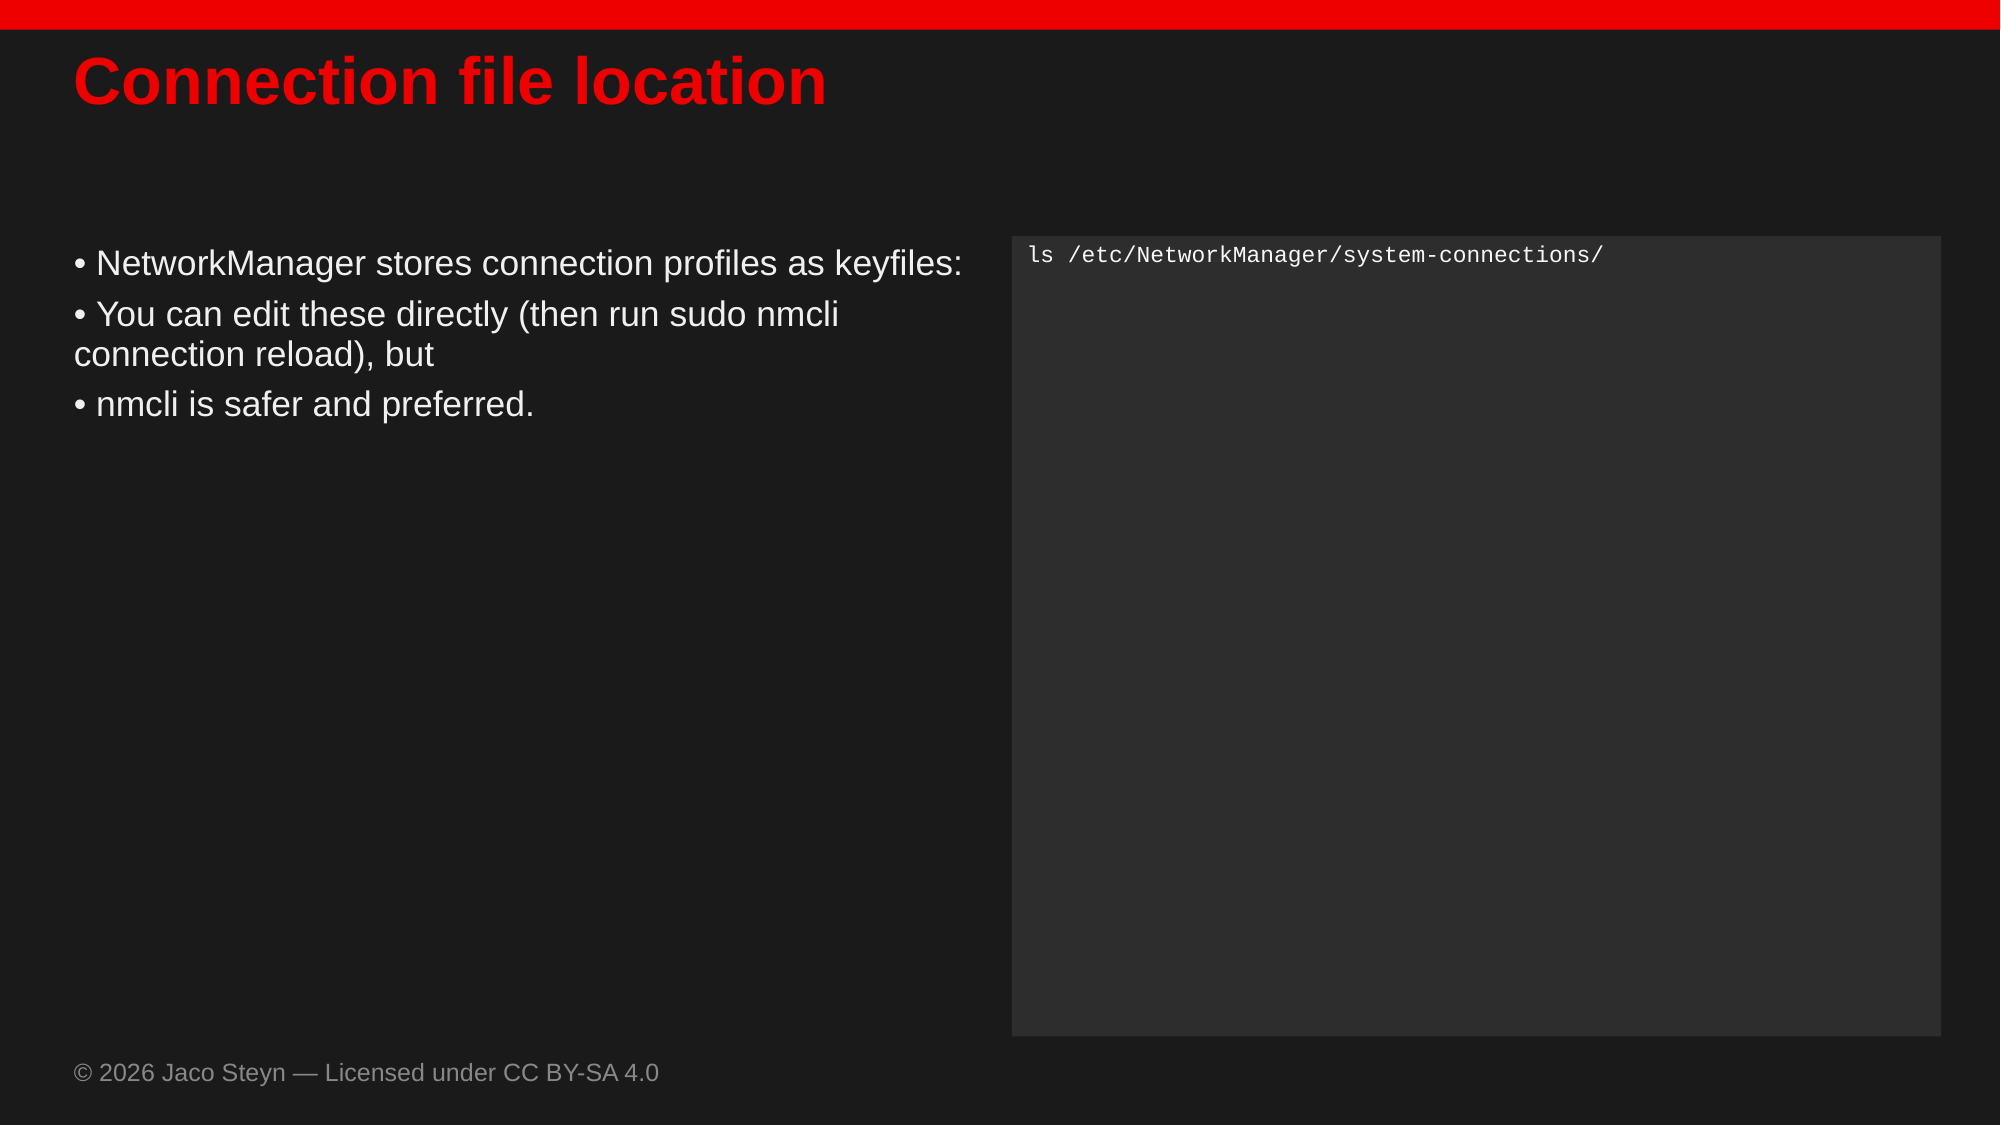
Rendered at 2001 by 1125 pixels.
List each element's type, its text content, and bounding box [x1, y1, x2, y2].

text_box ls /etc/NetworkManager/system-connections/ [1011, 236, 1942, 1037]
text_box • NetworkManager stores connection profiles as keyfiles: • You can edit these directly (then run sudo nmcli connection reload), but • nmcli is safer and preferred. [59, 236, 989, 1037]
text_box © 2026 Jaco Steyn — Licensed under CC BY-SA 4.0 [59, 1051, 1942, 1093]
text_box [0, 0, 2001, 30]
text_box Connection file location [59, 36, 1942, 208]
